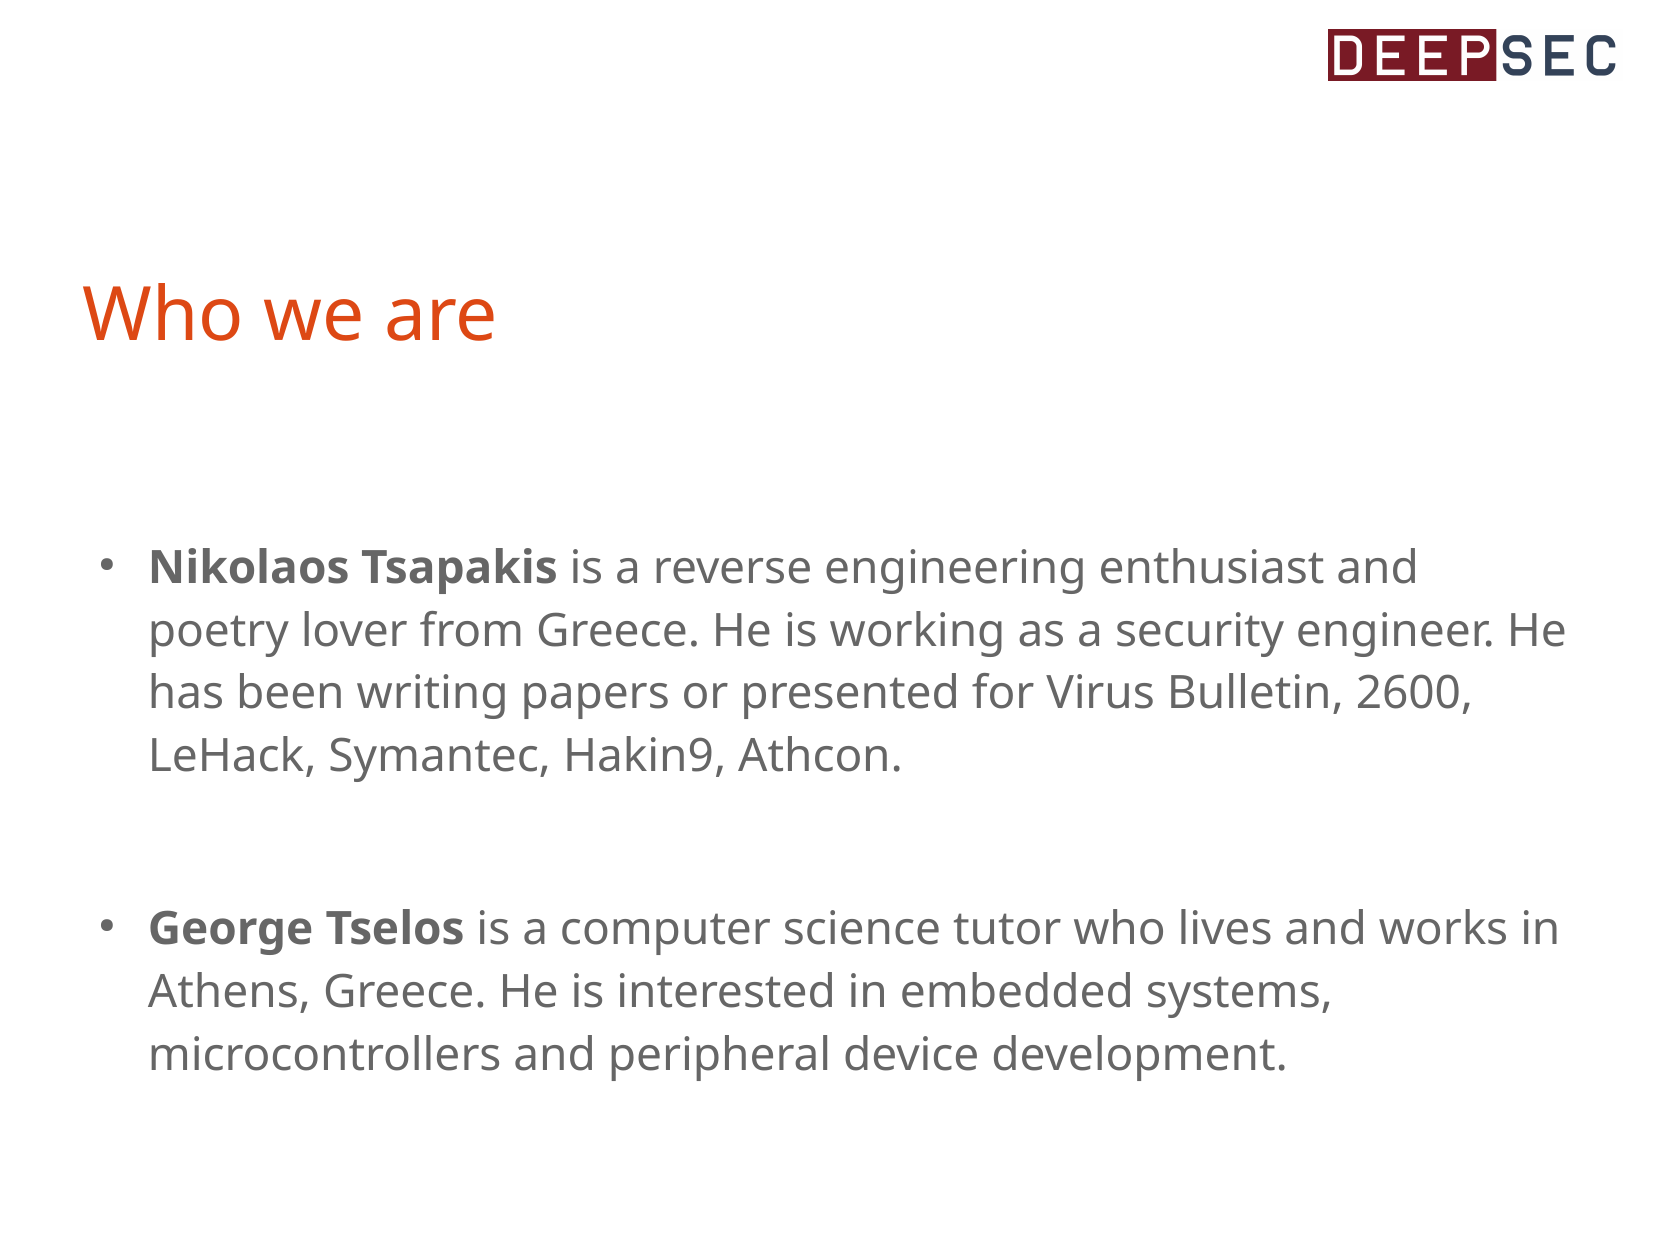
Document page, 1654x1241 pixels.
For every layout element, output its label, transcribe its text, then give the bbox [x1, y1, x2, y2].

list Nikolaos Tsapakis is a reverse engineering enthusiast and poetry lover from Greece. He is working as a security engineer. He has been writing papers or presented for Virus Bulletin, 2600, LeHack, Symantec, Hakin9, Athcon. George Tselos is a computer science tutor who lives and works in Athens, Greece. He is interested in embedded systems, microcontrollers and peripheral device development. [82, 389, 1571, 1093]
title Who we are [82, 248, 1571, 375]
picture [1328, 29, 1623, 81]
